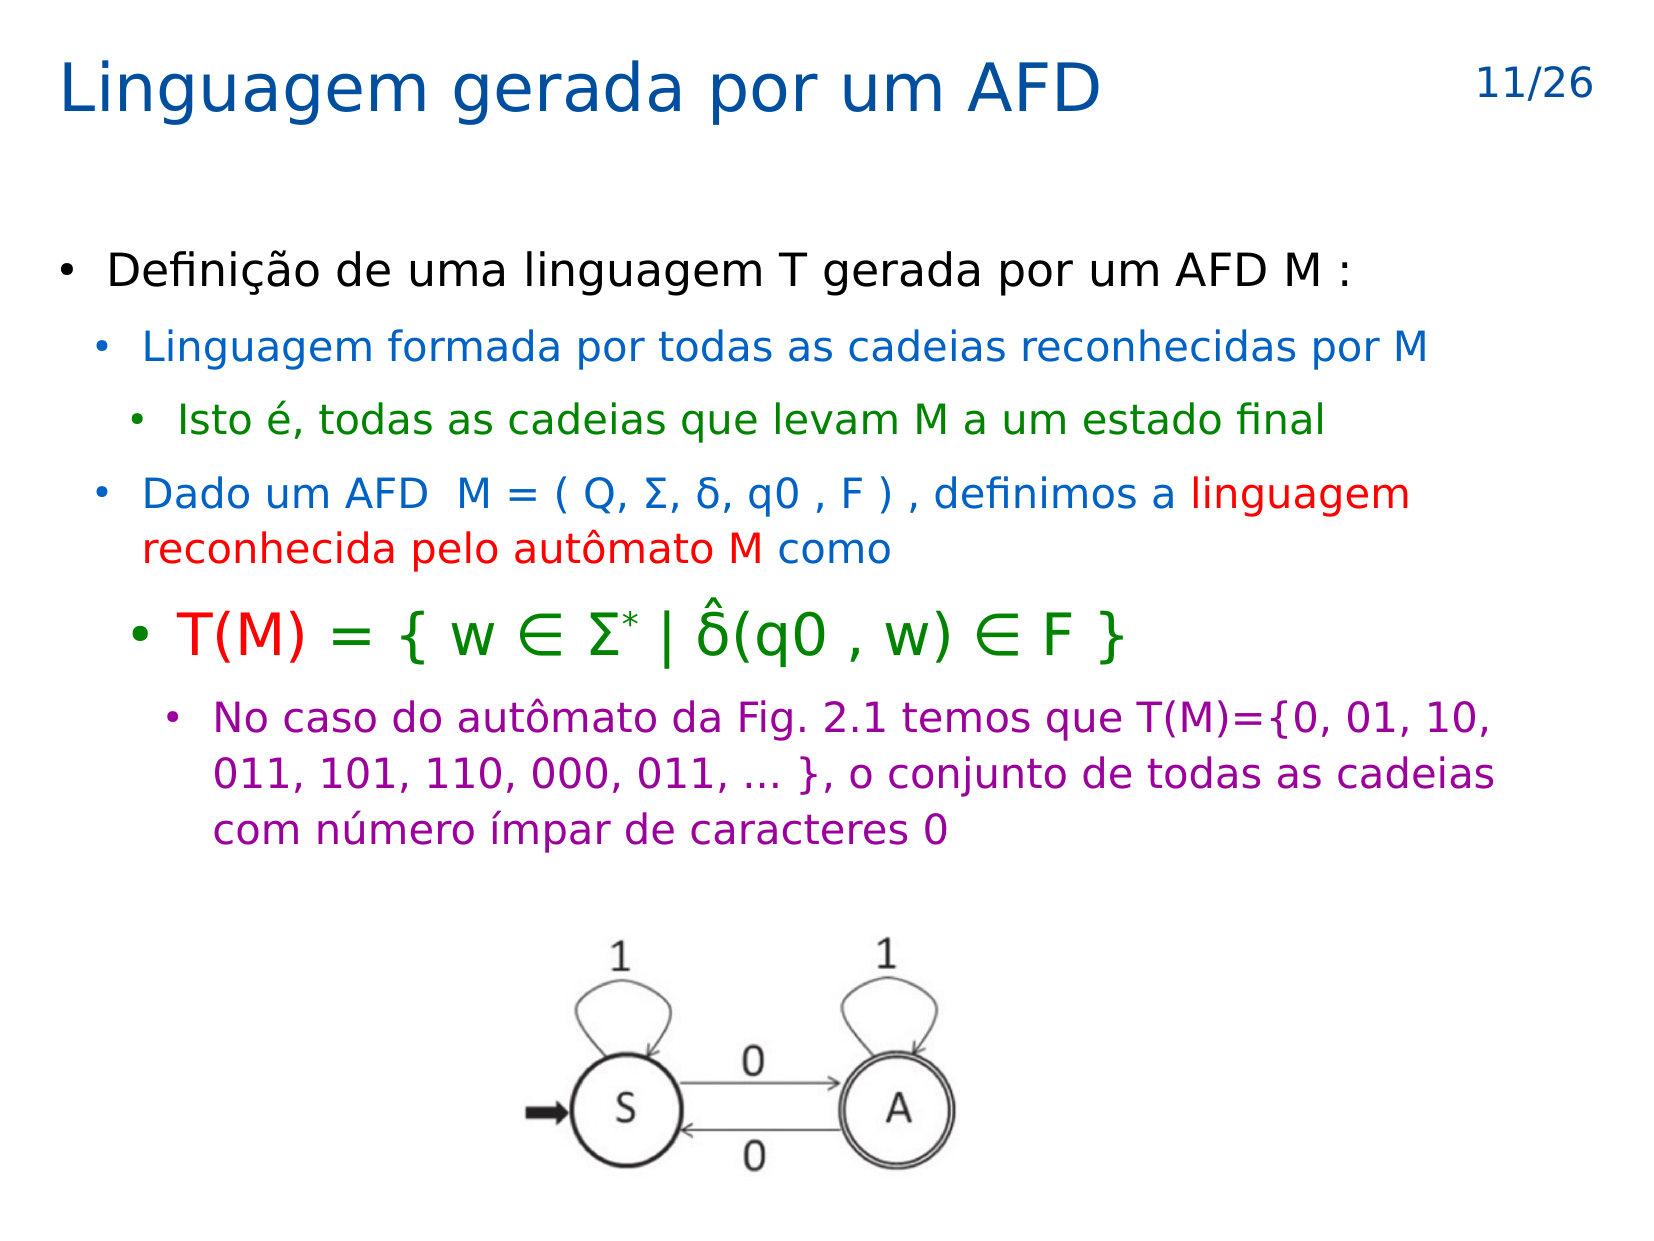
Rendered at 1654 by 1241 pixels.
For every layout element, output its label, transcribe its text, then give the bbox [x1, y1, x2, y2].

picture [517, 932, 960, 1177]
list Definição de uma linguagem T gerada por um AFD M : Linguagem formada por todas as cadeias reconhecidas por M Isto é, todas as cadeias que levam M a um estado final Dado um AFD M = ( Q, Σ, δ, q0 , F ) , definimos a linguagem reconhecida pelo autômato M como T(M) = { w ∈ Σ* | δ̂(q0 , w) ∈ F } No caso do autômato da Fig. 2.1 temos que T(M)={0, 01, 10, 011, 101, 110, 000, 011, ... }, o conjunto de todas as cadeias com número ímpar de caracteres 0 [59, 236, 1595, 1211]
title Linguagem gerada por um AFD [59, 29, 1625, 148]
